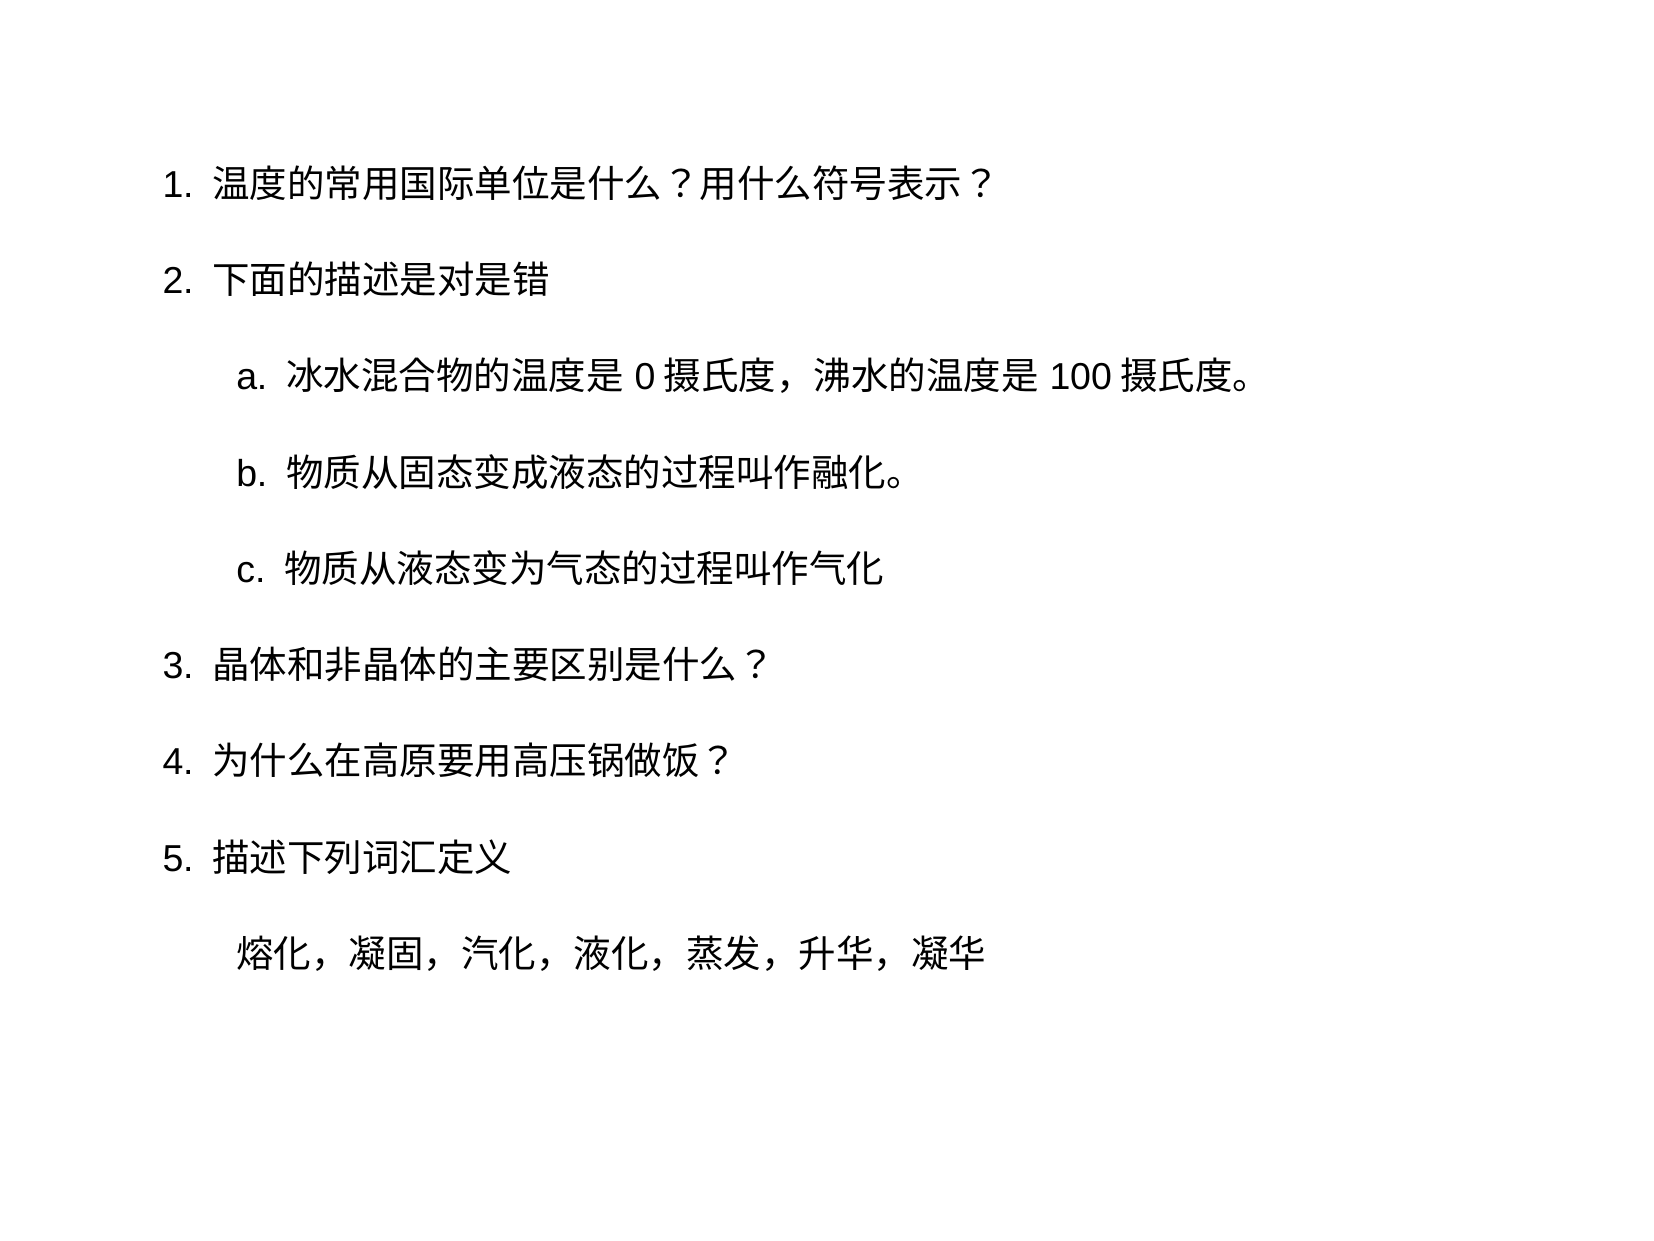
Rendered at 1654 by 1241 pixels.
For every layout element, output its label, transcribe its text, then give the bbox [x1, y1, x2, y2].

text_box 1. 温度的常用国际单位是什么？用什么符号表示？ 2. 下面的描述是对是错 a. 冰水混合物的温度是0摄氏度，沸水的温度是100摄氏度。 b. 物质从固态变成液态的过程叫作融化。 c. 物质从液态变为气态的过程叫作气化 3. 晶体和非晶体的主要区别是什么？ 4. 为什么在高原要用高压锅做饭？ 5. 描述下列词汇定义 熔化，凝固，汽化，液化，蒸发，升华，凝华 [147, 146, 1506, 918]
